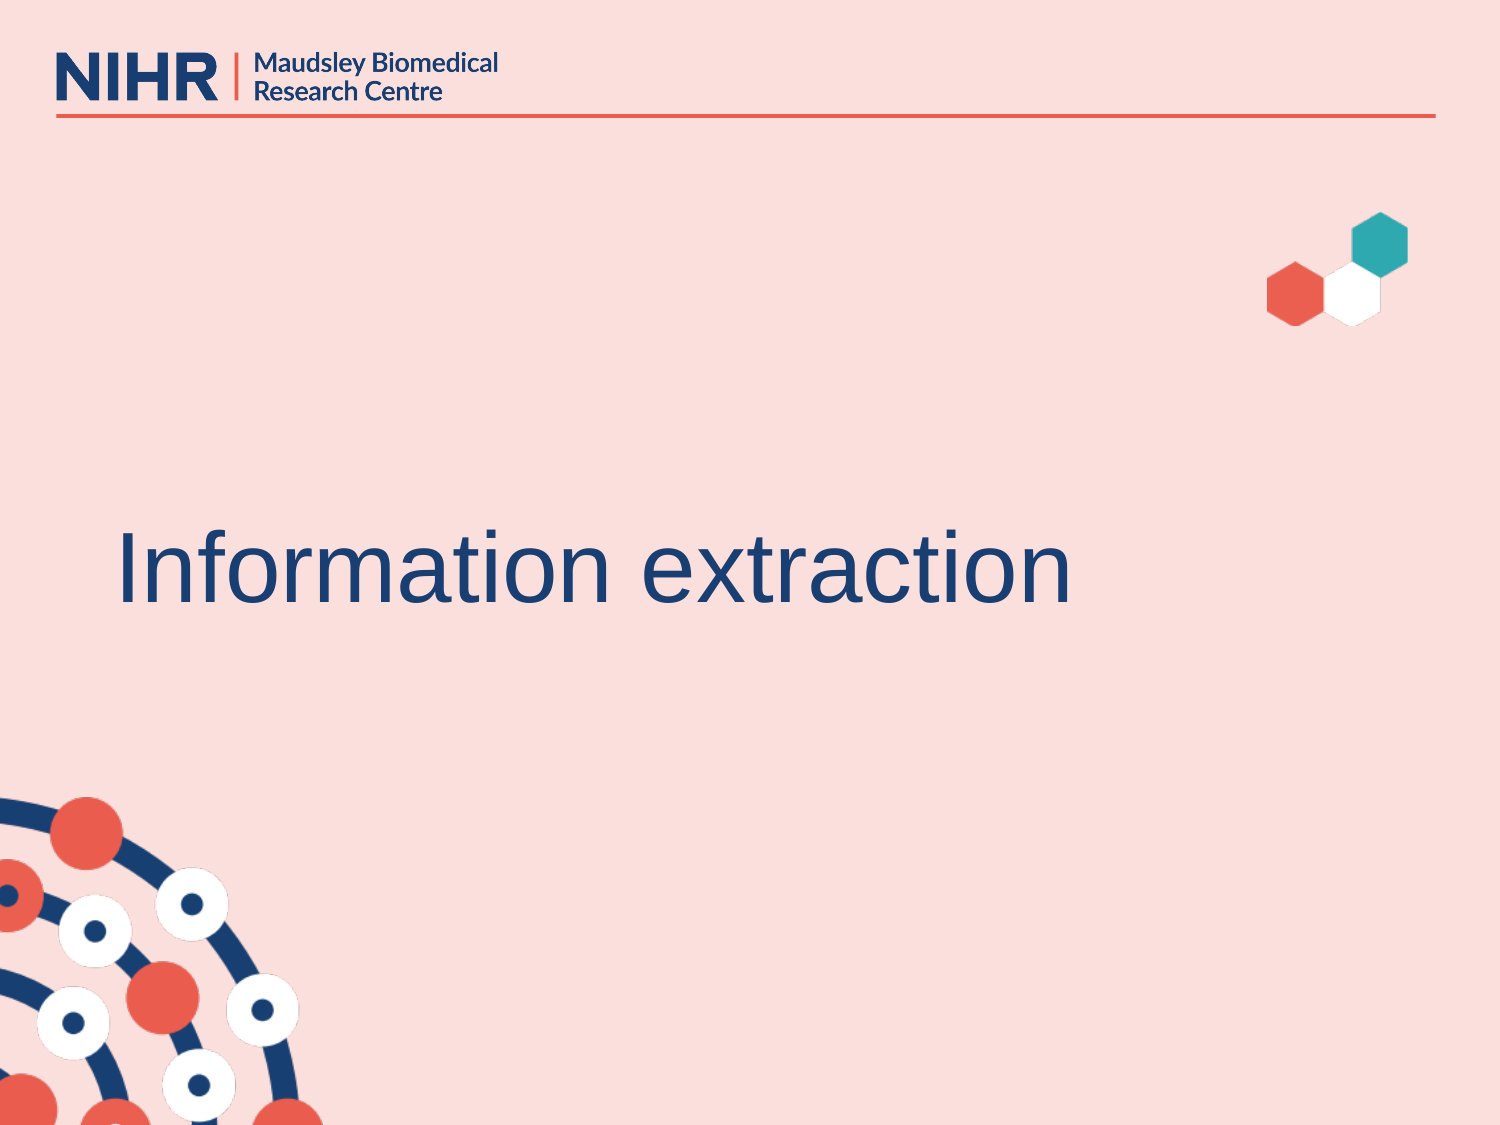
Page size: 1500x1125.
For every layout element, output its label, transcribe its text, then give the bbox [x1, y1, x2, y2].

picture [26, 17, 527, 136]
title Information extraction [99, 453, 1393, 672]
